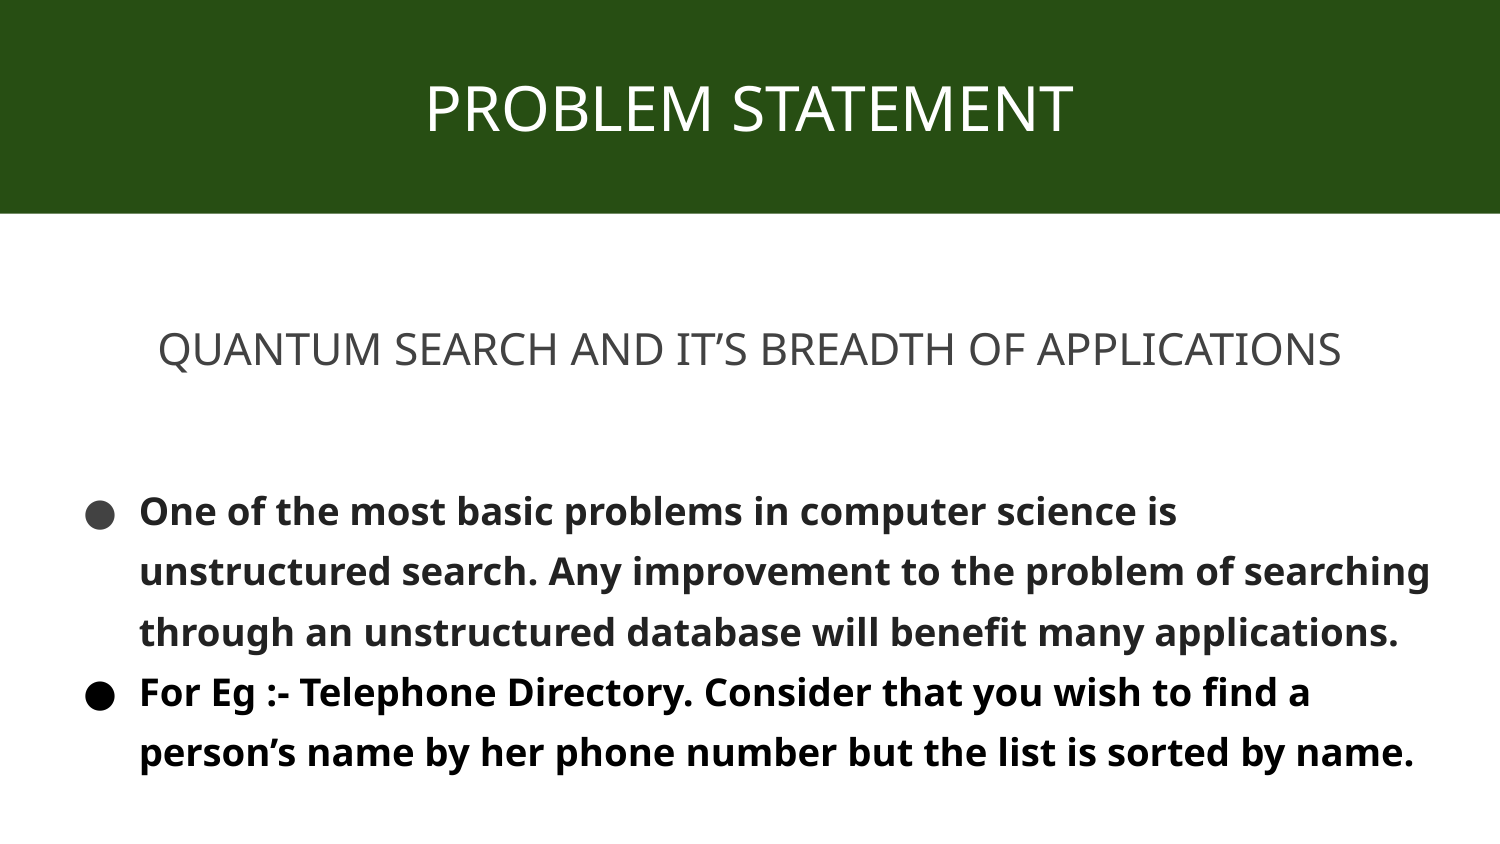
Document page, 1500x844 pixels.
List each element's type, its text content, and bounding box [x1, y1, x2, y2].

list QUANTUM SEARCH AND IT’S BREADTH OF APPLICATIONS One of the most basic problems in computer science is unstructured search. Any improvement to the problem of searching through an unstructured database will benefit many applications. For Eg :- Telephone Directory. Consider that you wish to find a person’s name by her phone number but the list is sorted by name. [51, 293, 1449, 803]
title PROBLEM STATEMENT [0, 0, 1500, 214]
